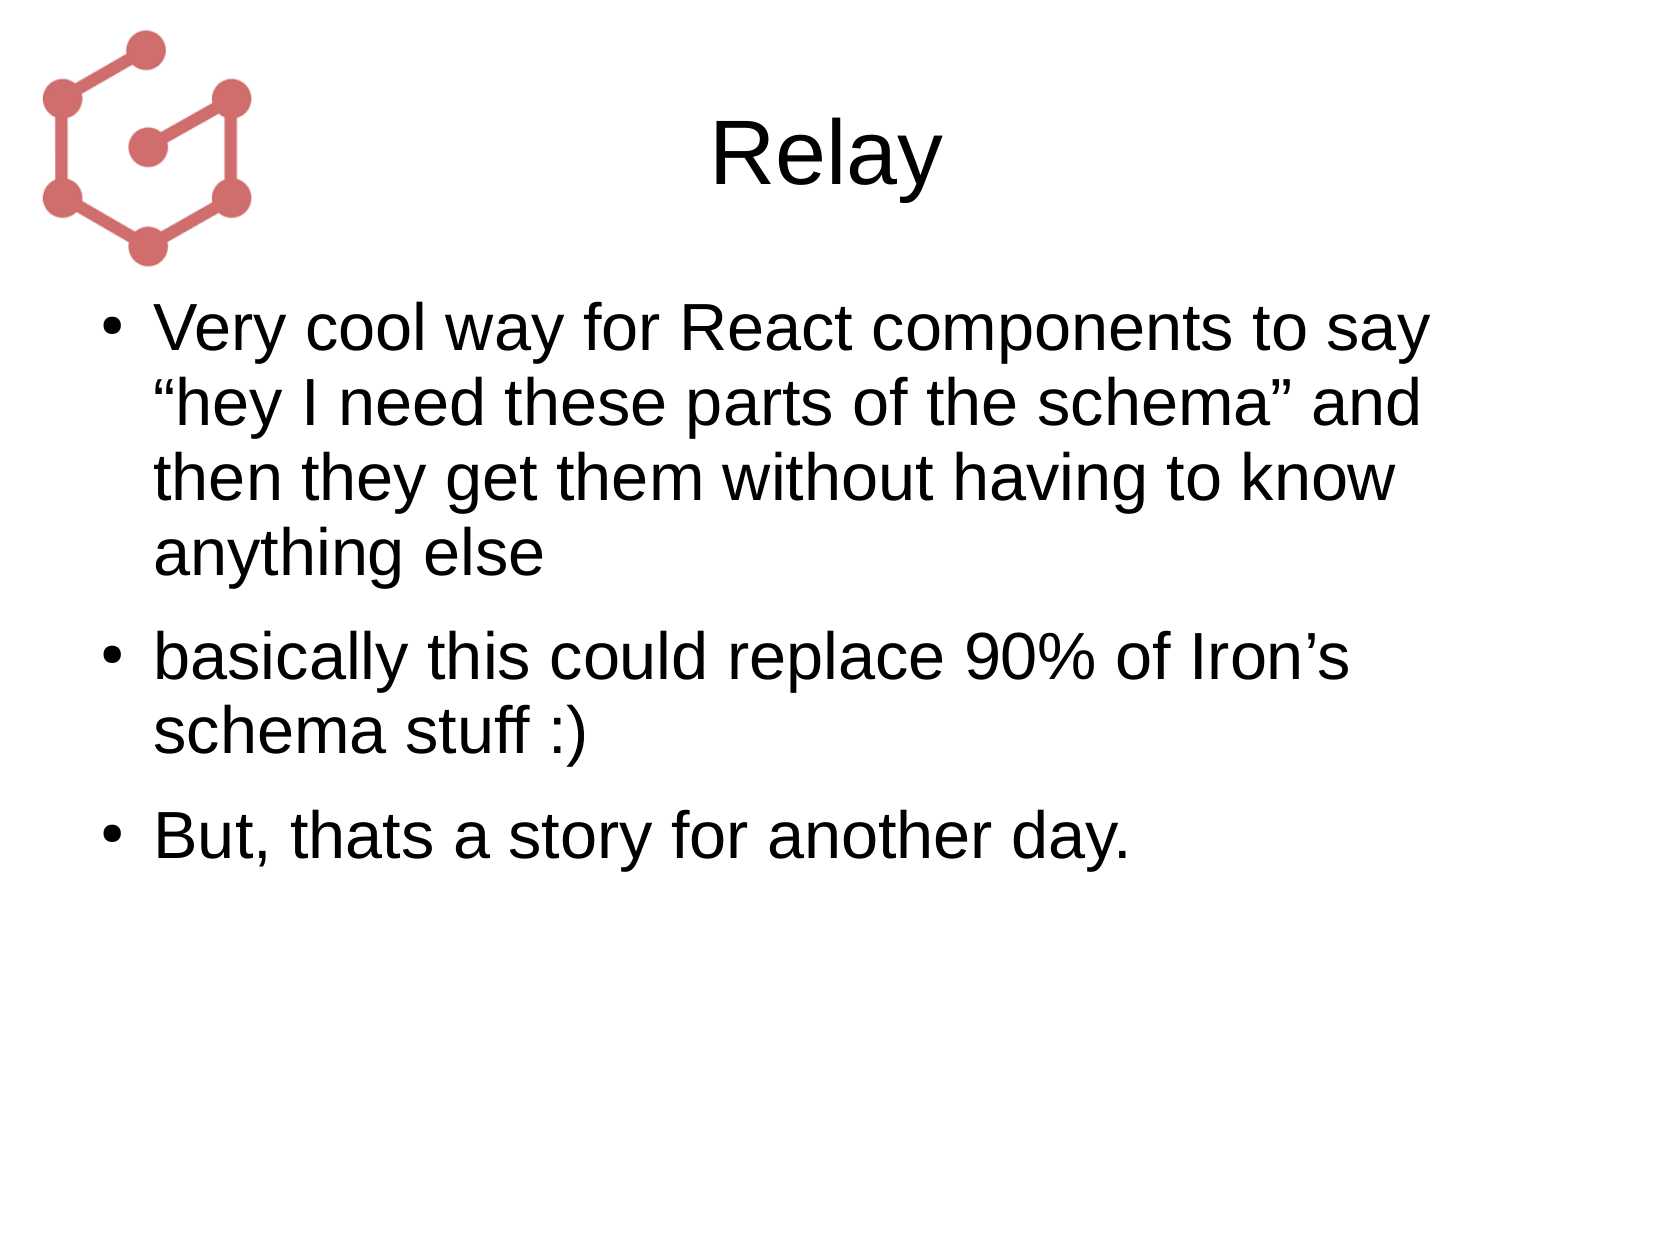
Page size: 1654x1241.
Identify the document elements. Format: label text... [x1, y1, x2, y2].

picture [23, 23, 272, 272]
list Very cool way for React components to say “hey I need these parts of the schema” and then they get them without having to know anything else basically this could replace 90% of Iron’s schema stuff :) But, thats a story for another day. [82, 290, 1571, 1010]
title Relay [272, 49, 1571, 257]
